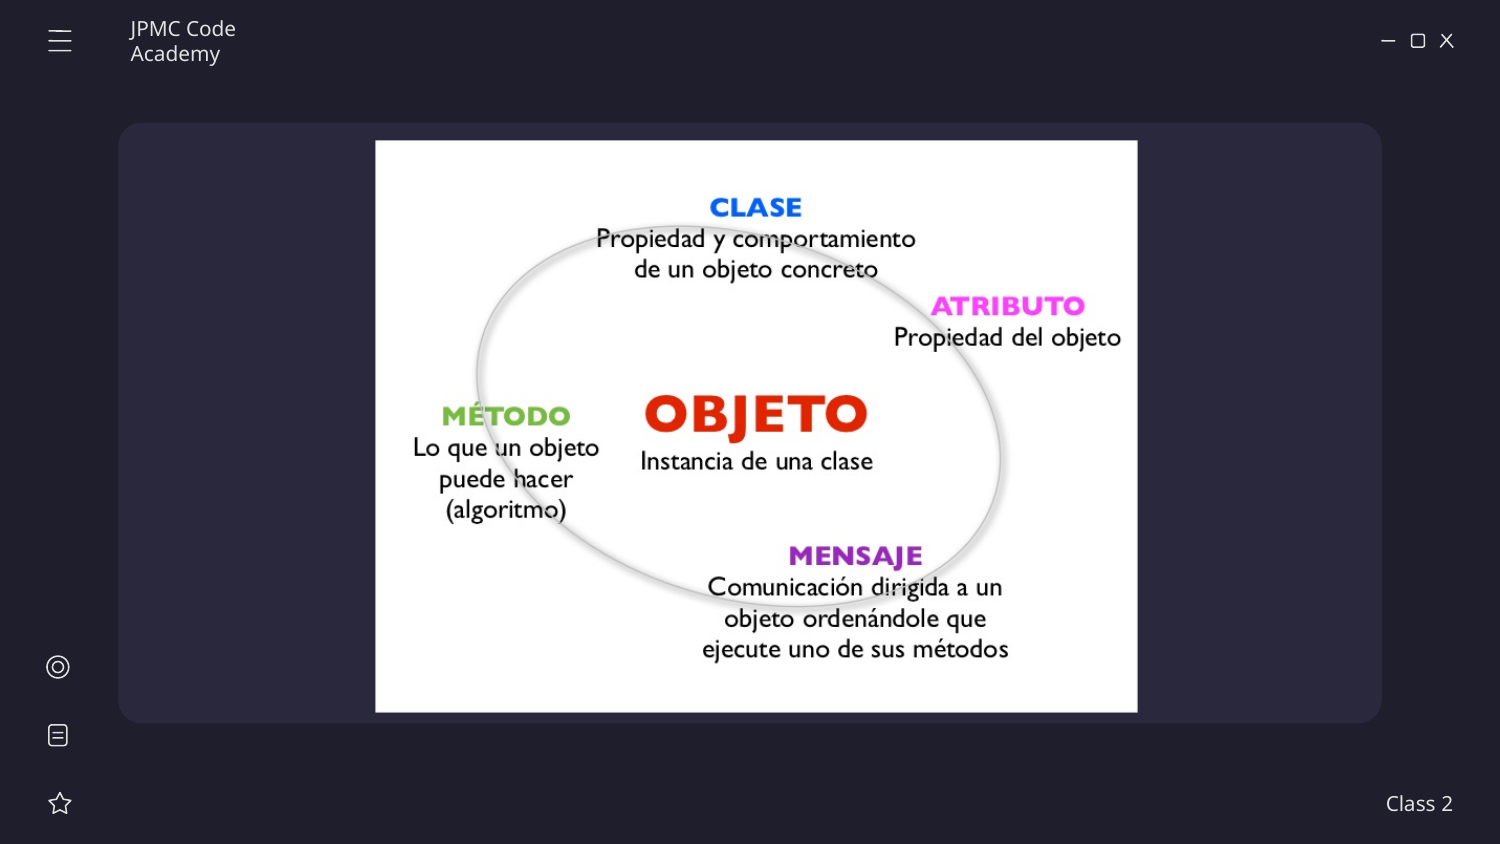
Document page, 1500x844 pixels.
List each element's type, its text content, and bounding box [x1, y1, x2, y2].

picture [375, 140, 1138, 713]
subtitle Class 2 [1278, 780, 1453, 826]
subtitle JPMC Code Academy [130, 18, 306, 64]
